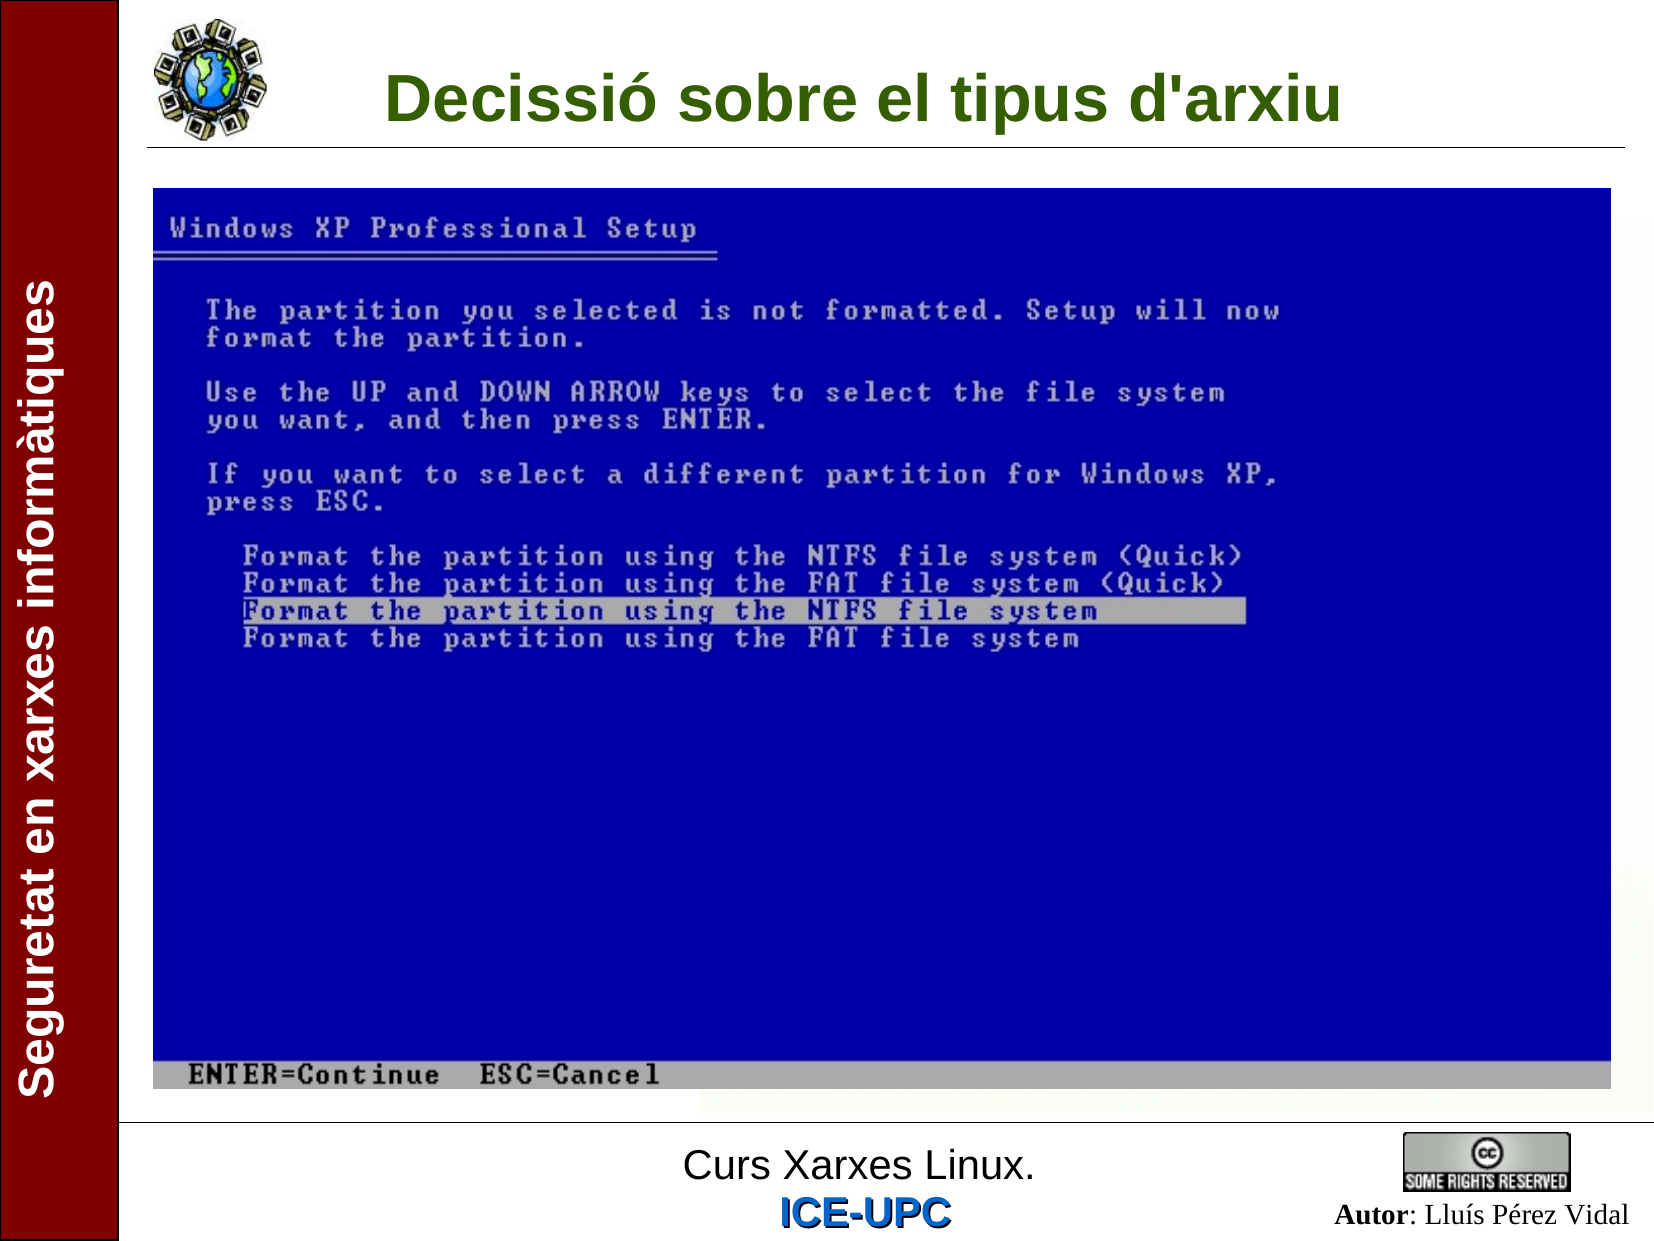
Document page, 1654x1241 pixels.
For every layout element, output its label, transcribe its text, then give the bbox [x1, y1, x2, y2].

list Croquis d'arquitectura mostrant les 3 zones [141, 242, 868, 1093]
picture [153, 188, 1654, 1113]
picture [1403, 1132, 1571, 1192]
title Decissió sobre el tipus d'arxiu [129, 49, 1619, 148]
picture [154, 19, 268, 49]
